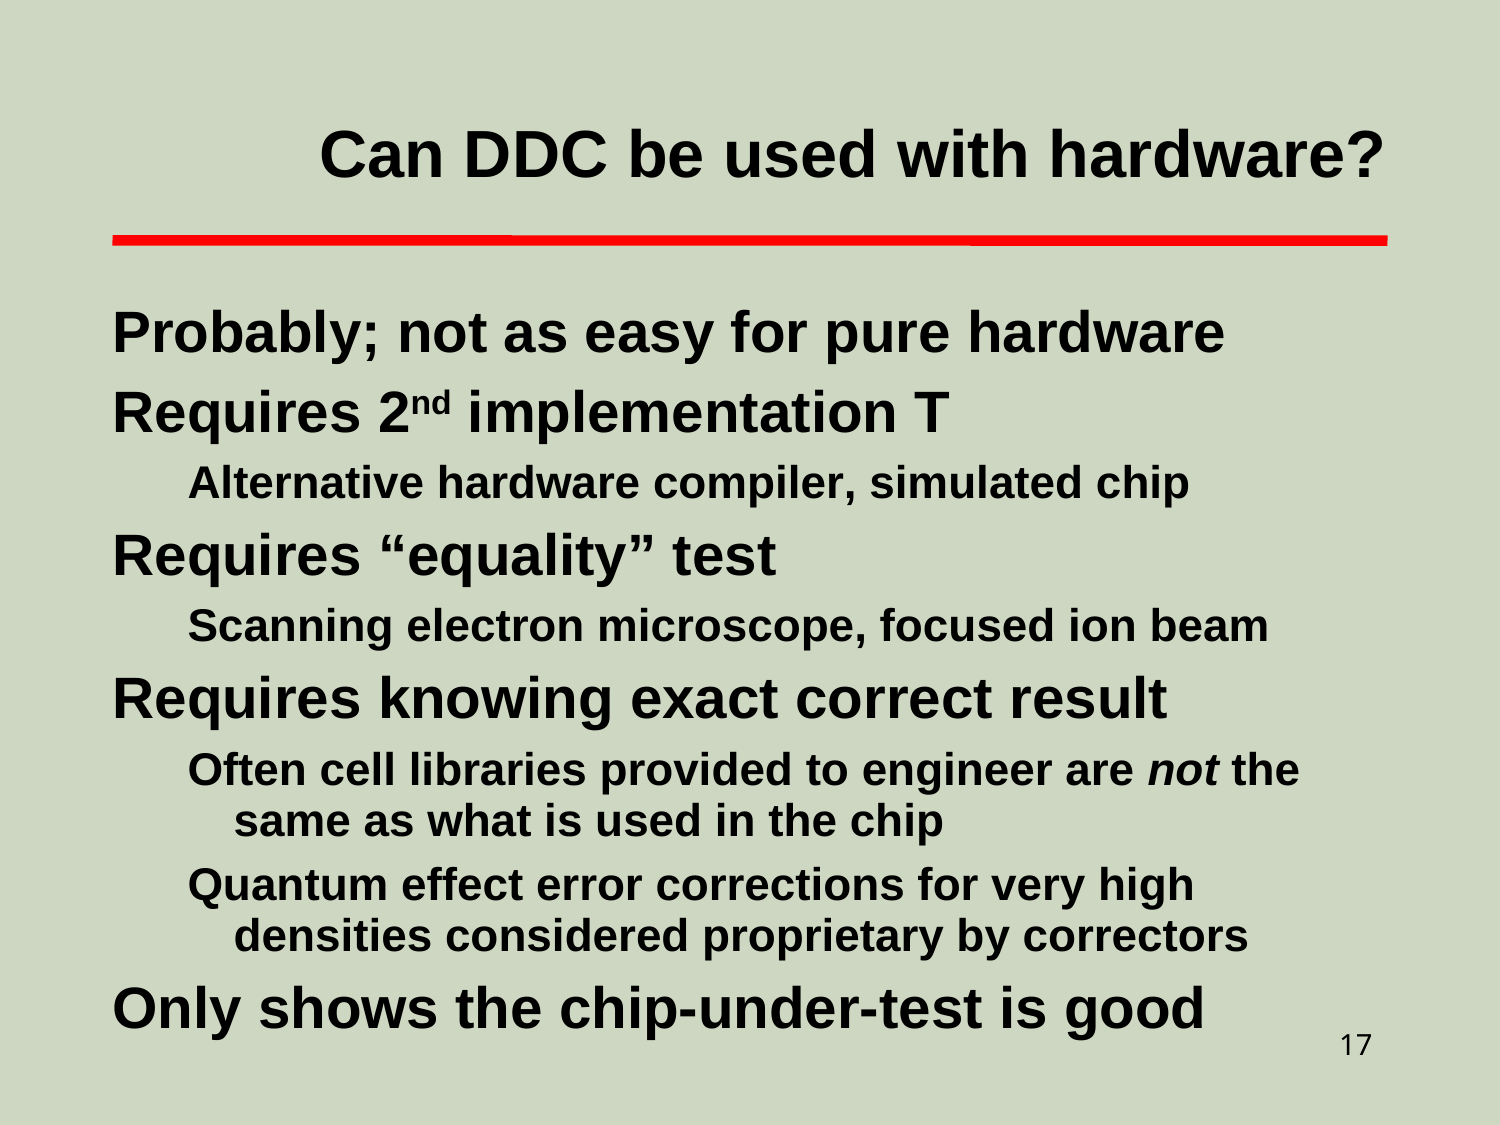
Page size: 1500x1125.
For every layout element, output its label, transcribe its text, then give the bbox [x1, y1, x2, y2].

title Can DDC be used with hardware? [124, 85, 1387, 223]
list Probably; not as easy for pure hardware Requires 2nd implementation T Alternative hardware compiler, simulated chip Requires “equality” test Scanning electron microscope, focused ion beam Requires knowing exact correct result Often cell libraries provided to engineer are not the same as what is used in the chip Quantum effect error corrections for very high densities considered proprietary by correctors Only shows the chip-under-test is good [112, 299, 1387, 1114]
